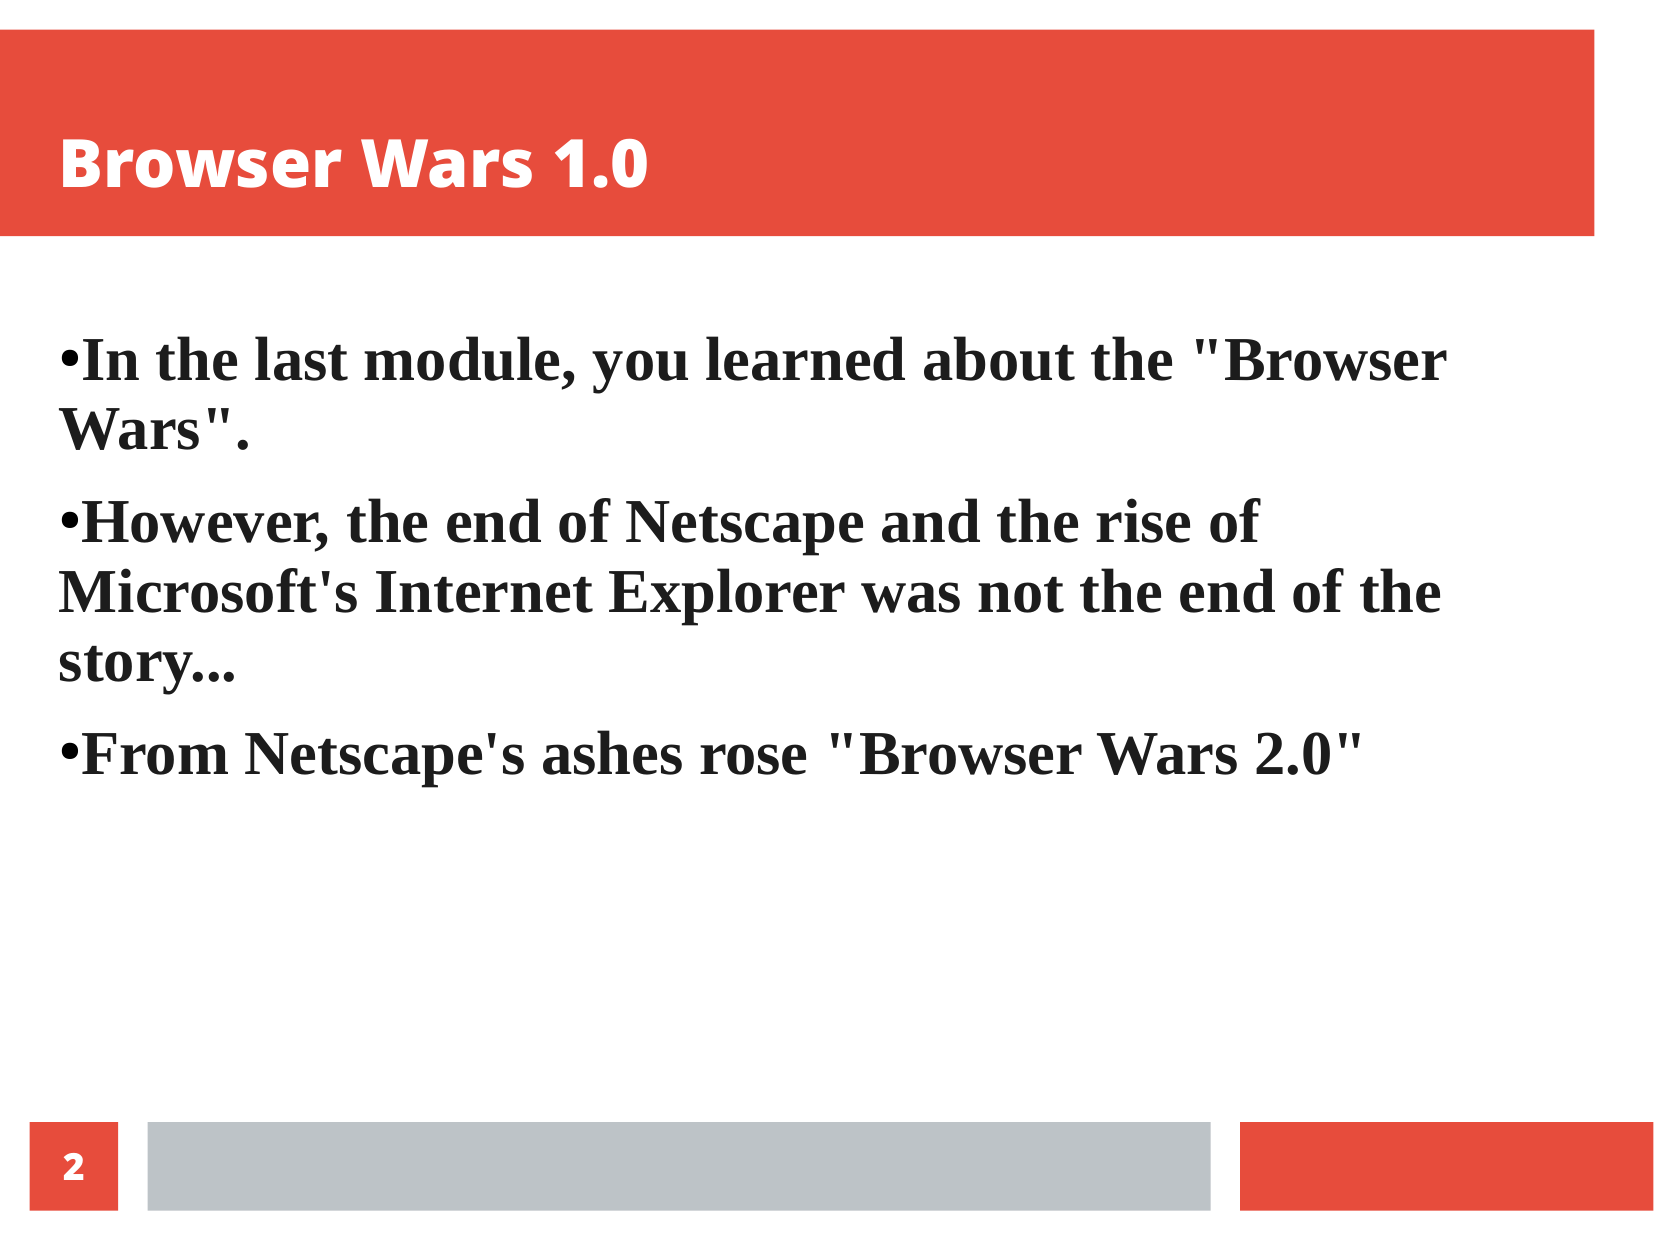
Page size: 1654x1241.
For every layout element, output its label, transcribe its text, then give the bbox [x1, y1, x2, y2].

title Browser Wars 1.0 [59, 59, 1595, 207]
list In the last module, you learned about the "Browser Wars". However, the end of Netscape and the rise of Microsoft's Internet Explorer was not the end of the story... From Netscape's ashes rose "Browser Wars 2.0" [59, 324, 1565, 1093]
